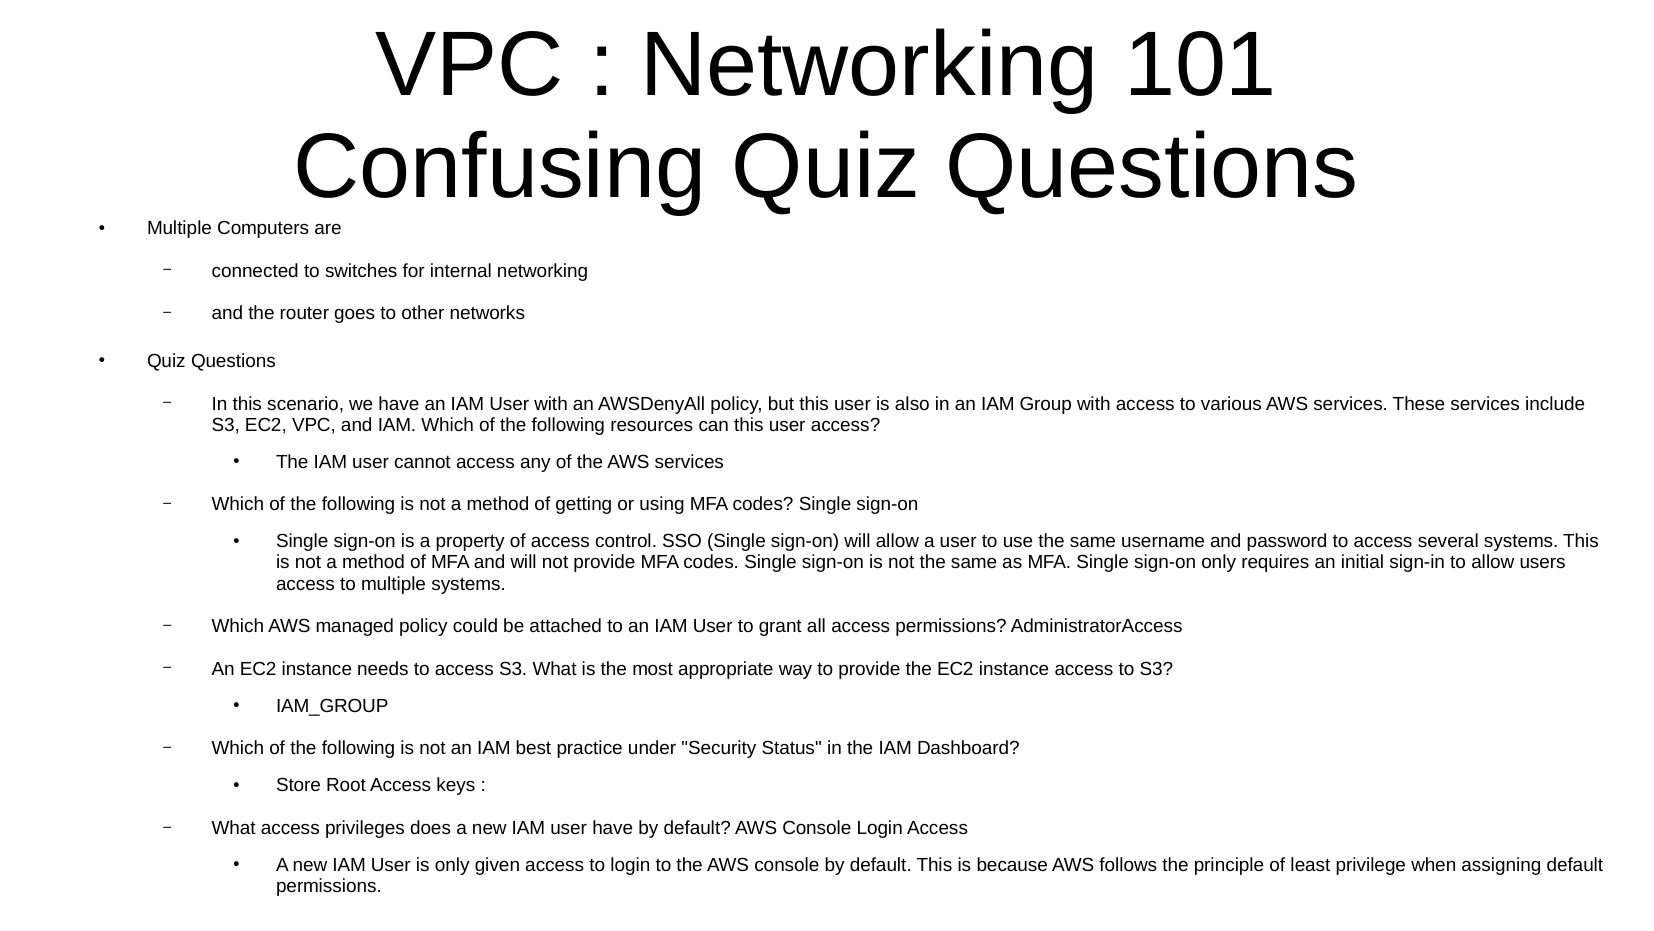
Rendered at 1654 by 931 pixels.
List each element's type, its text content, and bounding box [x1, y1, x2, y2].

title VPC : Networking 101 Confusing Quiz Questions [82, 12, 1571, 217]
list Multiple Computers are connected to switches for internal networking and the router goes to other networks Quiz Questions In this scenario, we have an IAM User with an AWSDenyAll policy, but this user is also in an IAM Group with access to various AWS services. These services include S3, EC2, VPC, and IAM. Which of the following resources can this user access? The IAM user cannot access any of the AWS services Which of the following is not a method of getting or using MFA codes? Single sign-on Single sign-on is a property of access control. SSO (Single sign-on) will allow a user to use the same username and password to access several systems. This is not a method of MFA and will not provide MFA codes. Single sign-on is not the same as MFA. Single sign-on only requires an initial sign-in to allow users access to multiple systems. Which AWS managed policy could be attached to an IAM User to grant all access permissions? AdministratorAccess An EC2 instance needs to access S3. What is the most appropriate way to provide the EC2 instance access to S3? IAM_GROUP Which of the following is not an IAM best practice under "Security Status" in the IAM Dashboard? Store Root Access keys : What access privileges does a new IAM user have by default? AWS Console Login Access A new IAM User is only given access to login to the AWS console by default. This is because AWS follows the principle of least privilege when assigning default permissions. [82, 217, 1606, 901]
